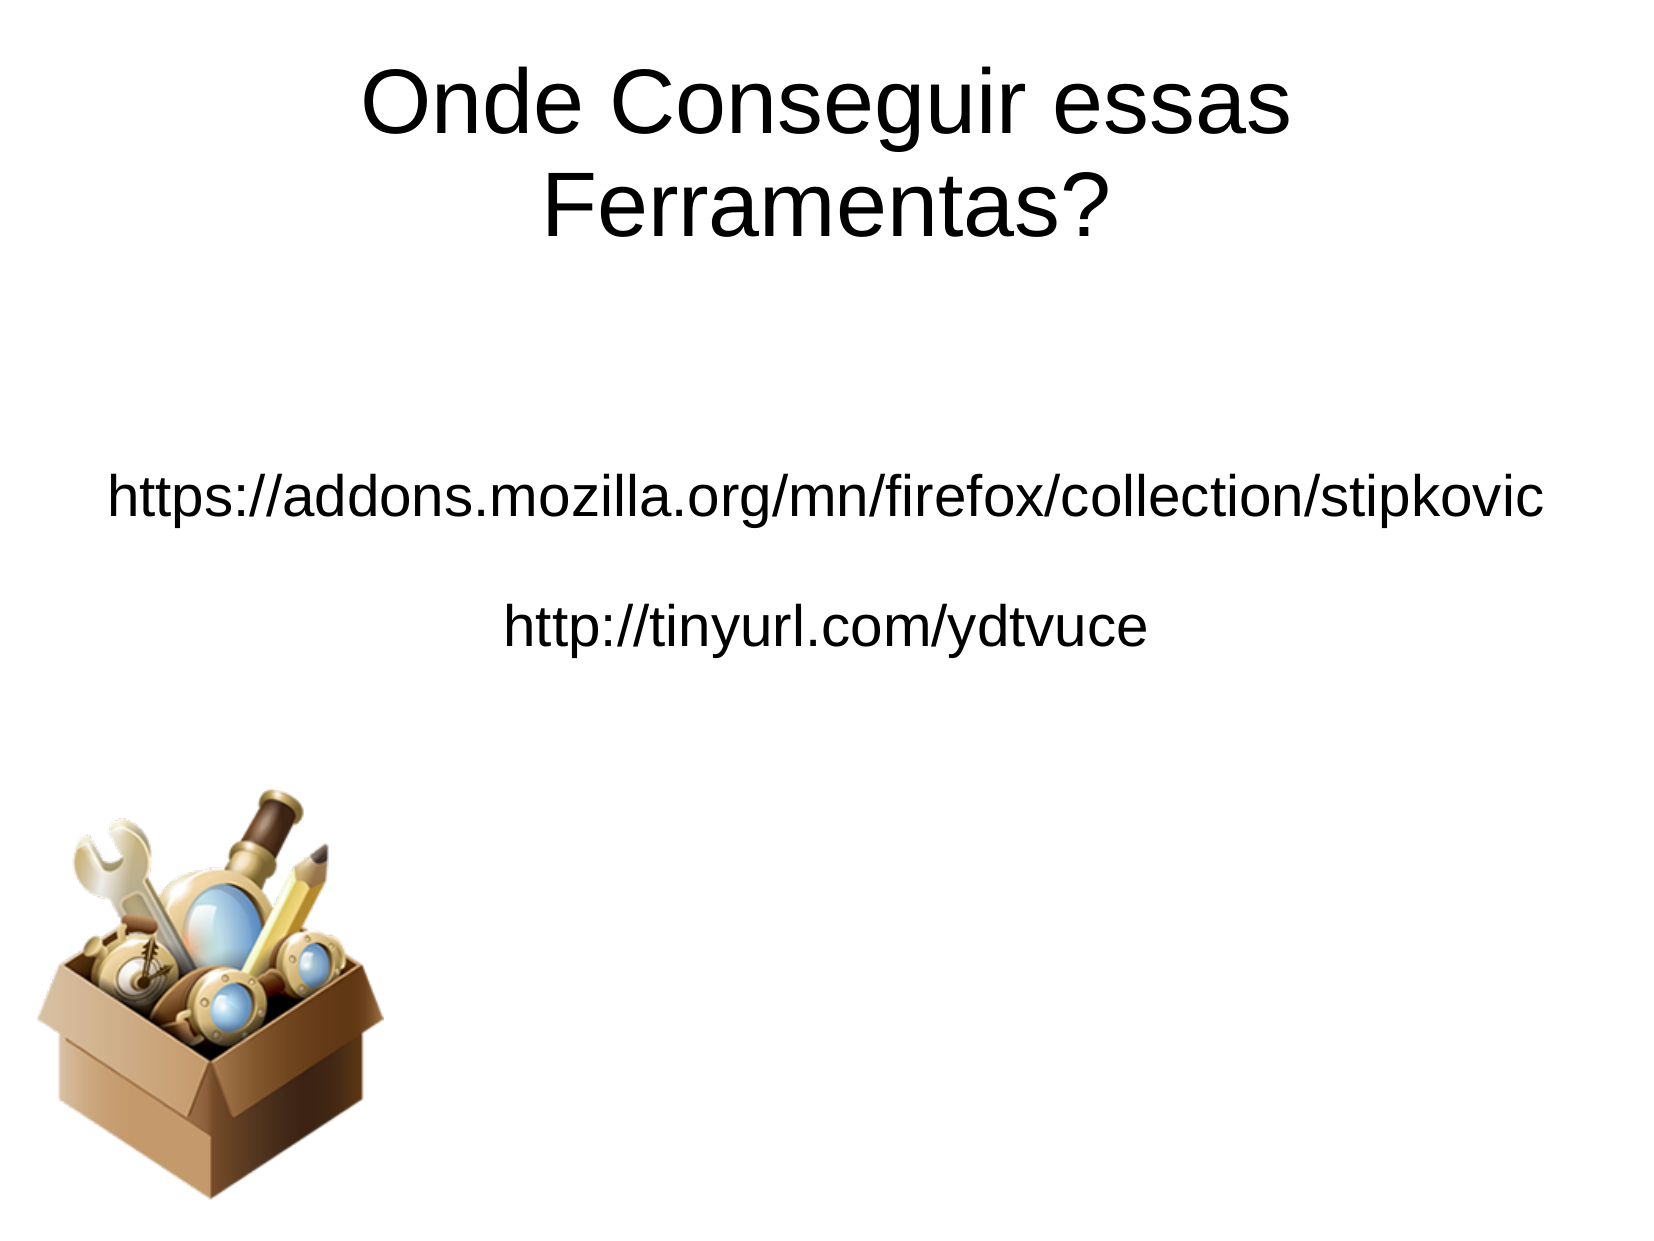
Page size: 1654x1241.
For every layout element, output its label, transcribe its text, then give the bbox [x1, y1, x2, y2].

subtitle https://addons.mozilla.org/mn/firefox/collection/stipkovic http://tinyurl.com/ydtvuce [82, 297, 1571, 826]
title Onde Conseguir essas Ferramentas? [82, 49, 1571, 257]
picture [37, 787, 384, 1201]
